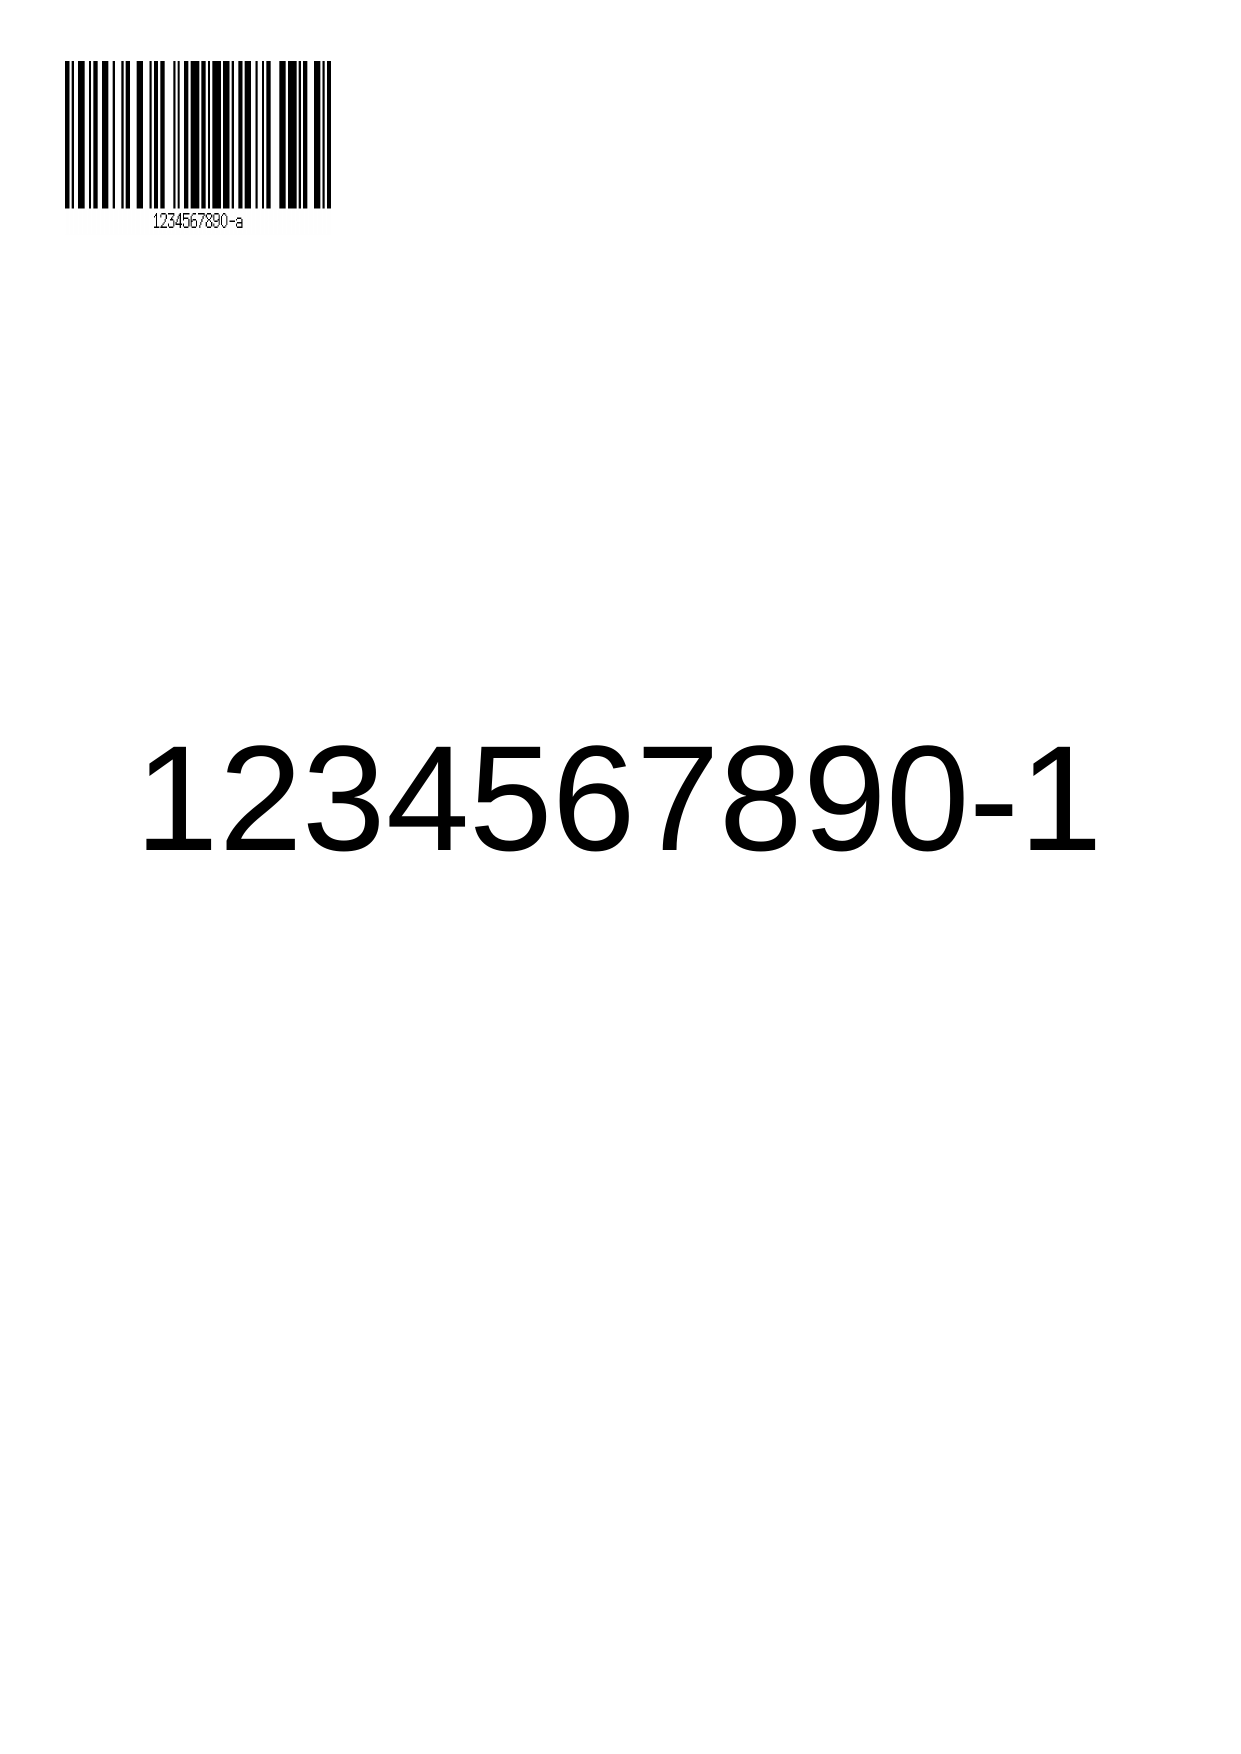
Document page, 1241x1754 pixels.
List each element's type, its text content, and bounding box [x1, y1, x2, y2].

text_box 1234567890-1 [59, 640, 1182, 957]
picture [65, 61, 331, 235]
